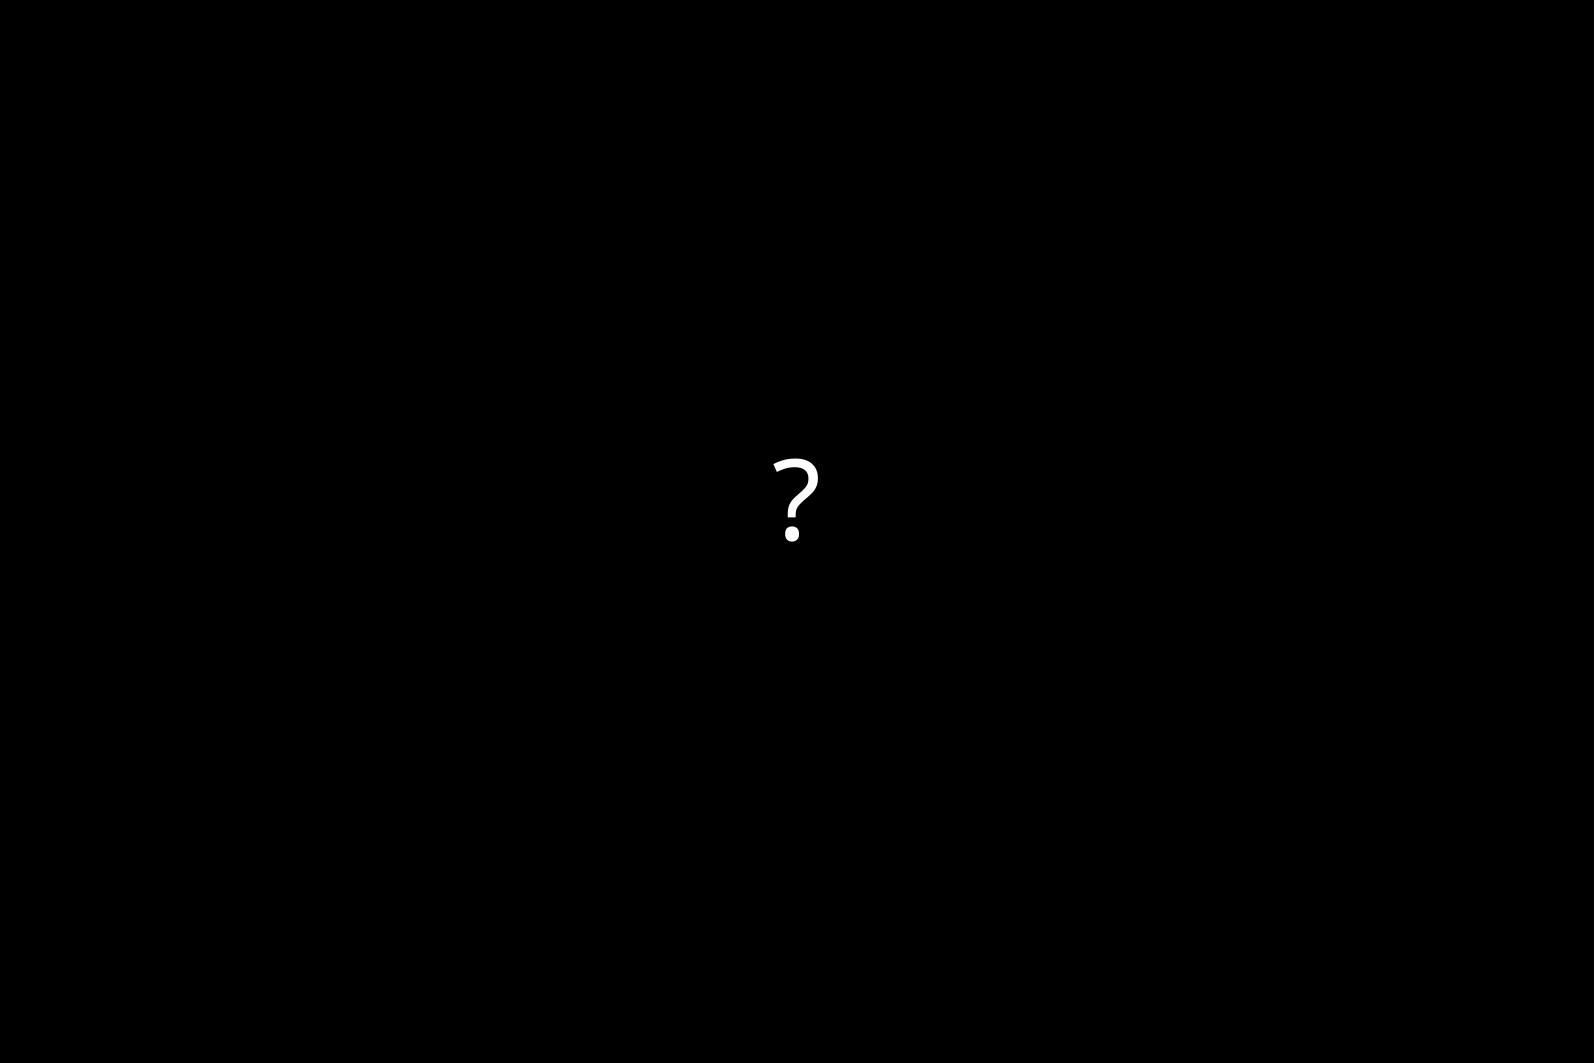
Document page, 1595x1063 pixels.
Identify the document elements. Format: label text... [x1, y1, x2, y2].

subtitle ? [79, 42, 1515, 951]
